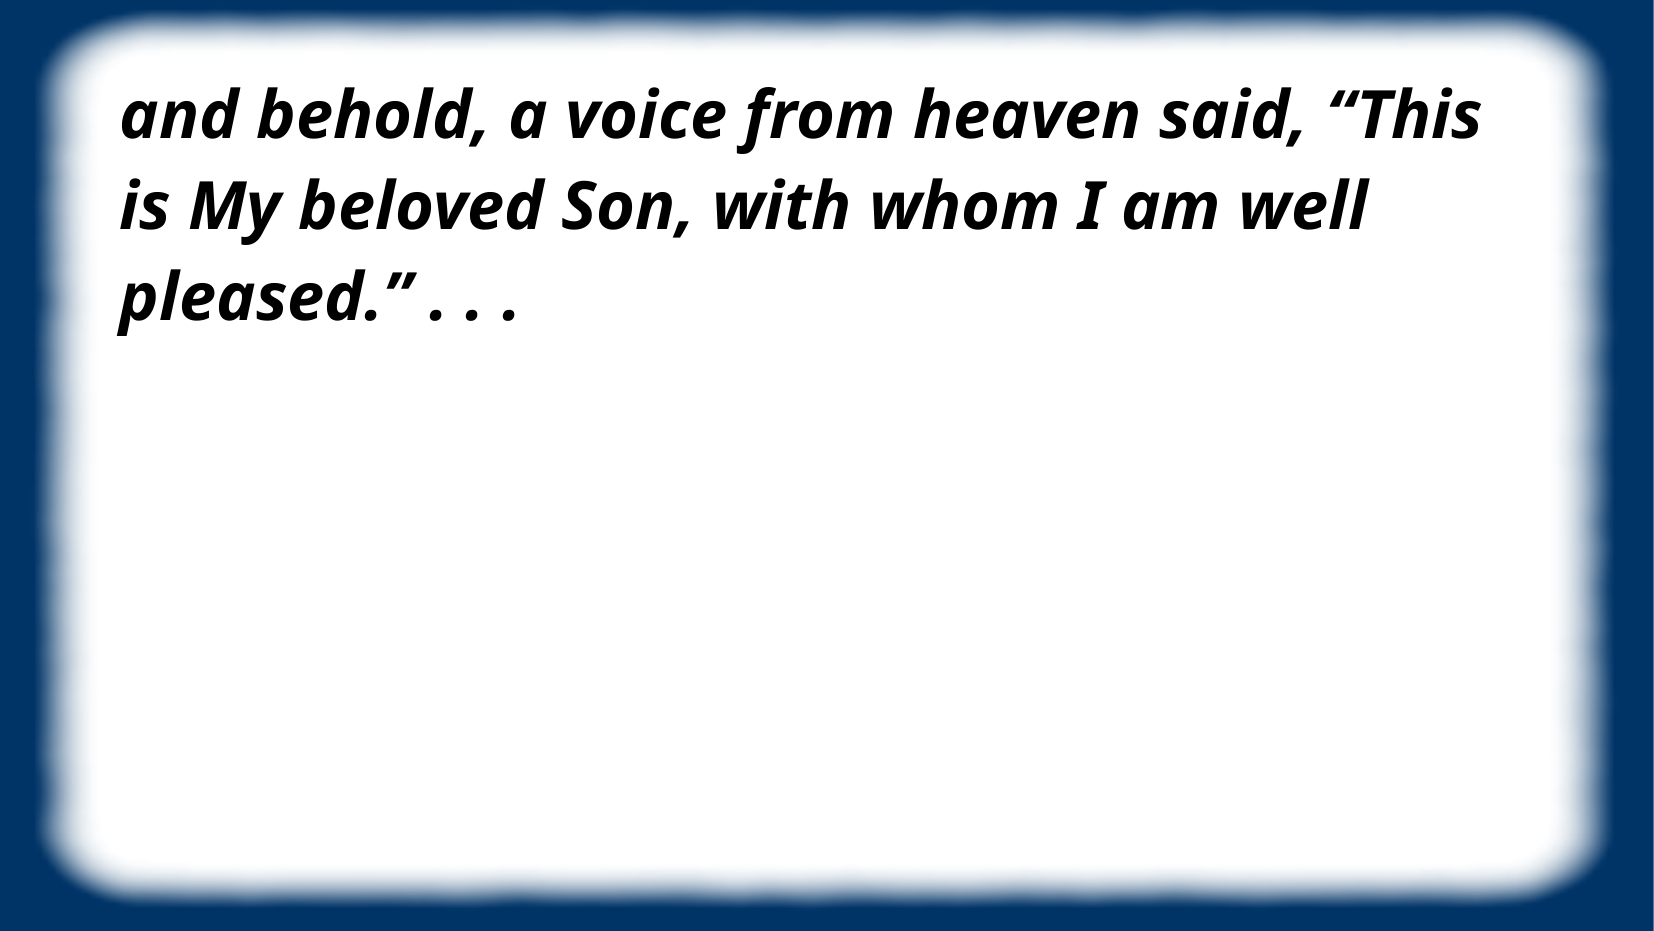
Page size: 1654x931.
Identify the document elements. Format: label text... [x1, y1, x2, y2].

picture [0, 0, 1654, 931]
text_box and behold, a voice from heaven said, “This is My beloved Son, with whom I am well pleased.” . . . [105, 60, 1546, 342]
